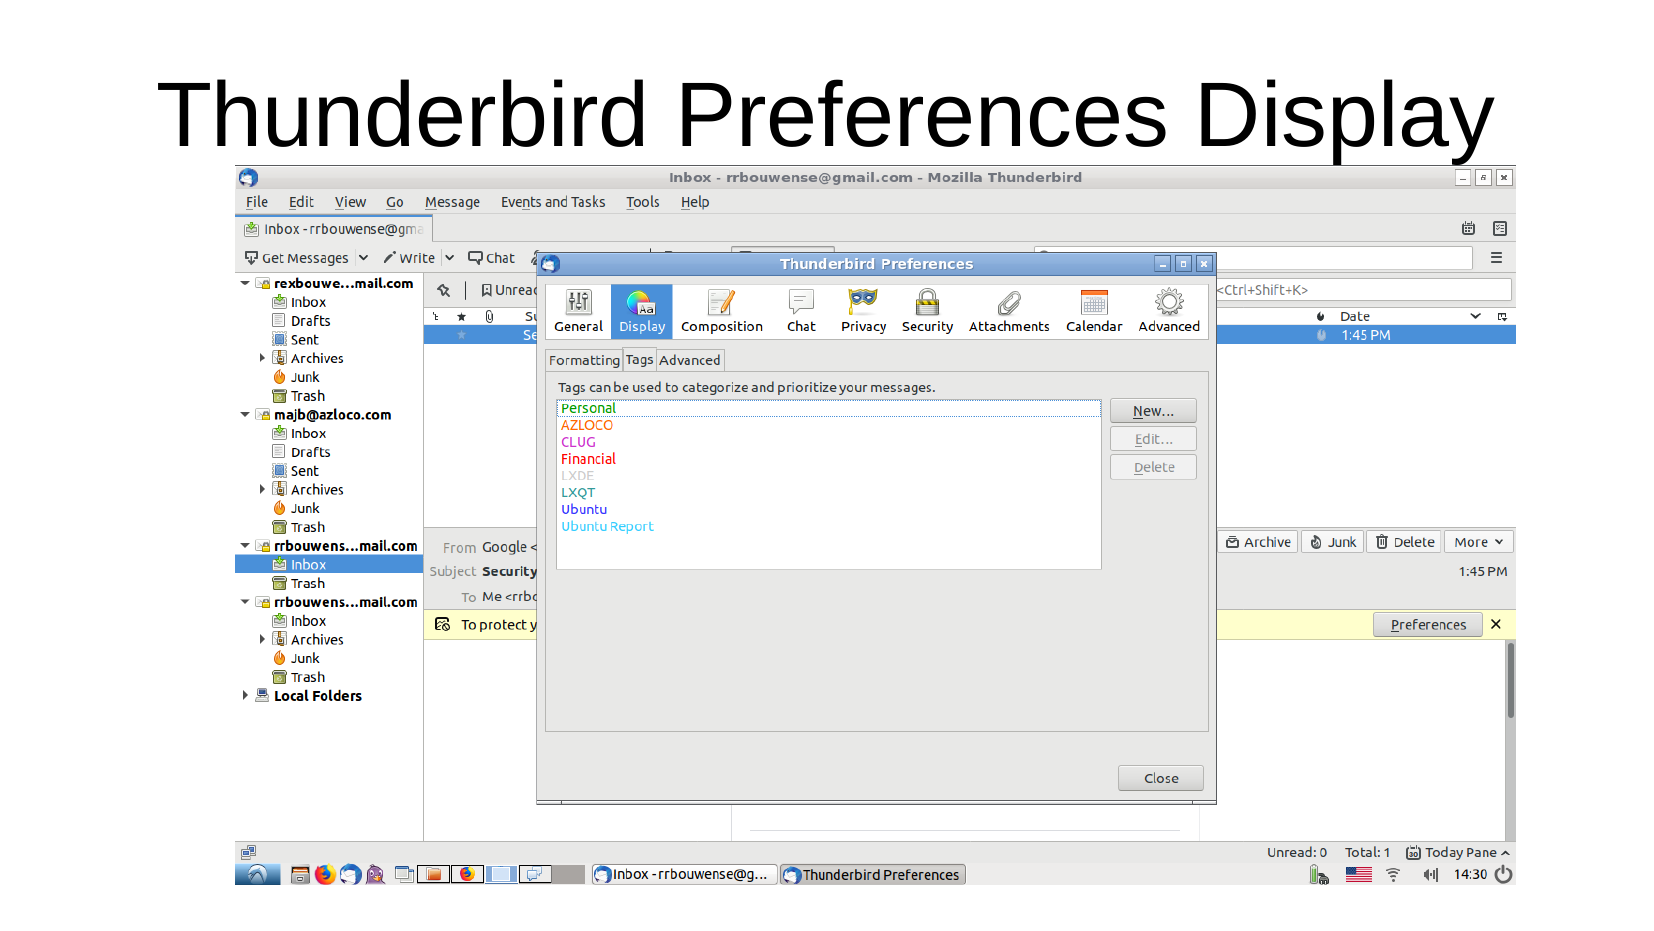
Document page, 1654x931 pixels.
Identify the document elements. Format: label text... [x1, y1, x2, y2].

picture [235, 165, 1516, 886]
title Thunderbird Preferences Display [82, 37, 1571, 193]
